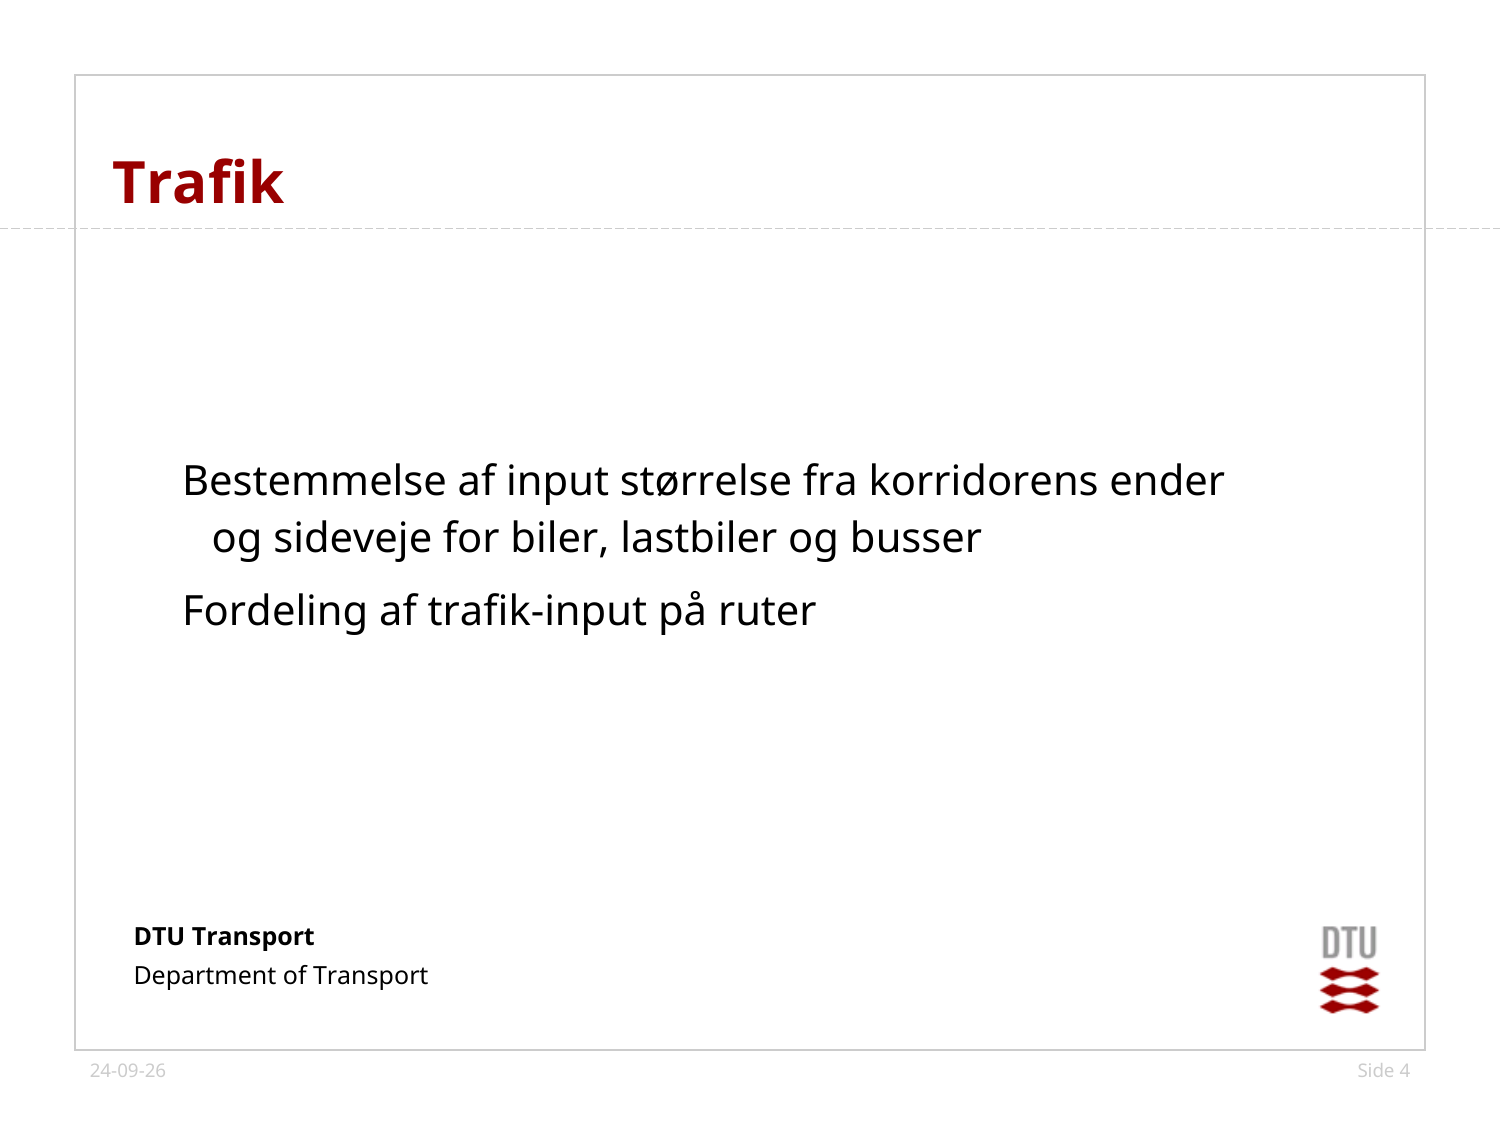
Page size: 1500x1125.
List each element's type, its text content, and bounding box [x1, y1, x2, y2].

picture [1297, 892, 1418, 1034]
subtitle Bestemmelse af input størrelse fra korridorens ender og sideveje for biler, lastbiler og busser Fordeling af trafik-input på ruter [182, 295, 1270, 794]
title Trafik [112, 132, 1401, 231]
